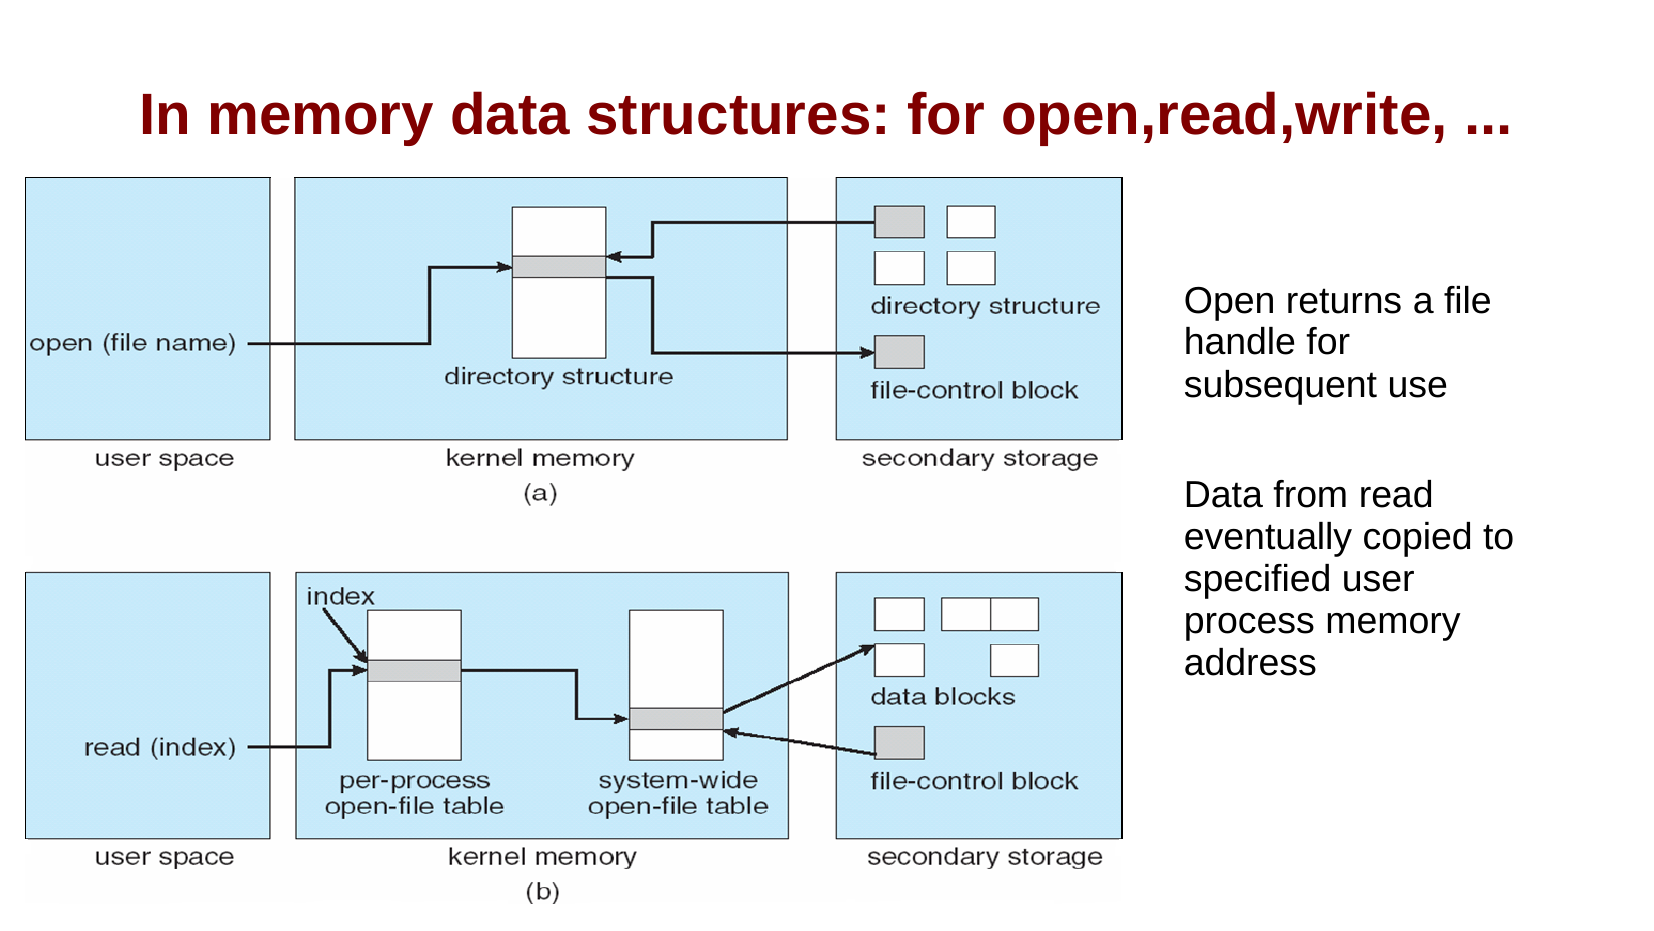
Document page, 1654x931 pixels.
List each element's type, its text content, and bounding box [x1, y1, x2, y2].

title In memory data structures: for open,read,write, ... [82, 36, 1571, 193]
text_box Open returns a file handle for subsequent use Data from read eventually copied to specified user process memory address [1169, 271, 1548, 651]
picture [25, 177, 1123, 907]
